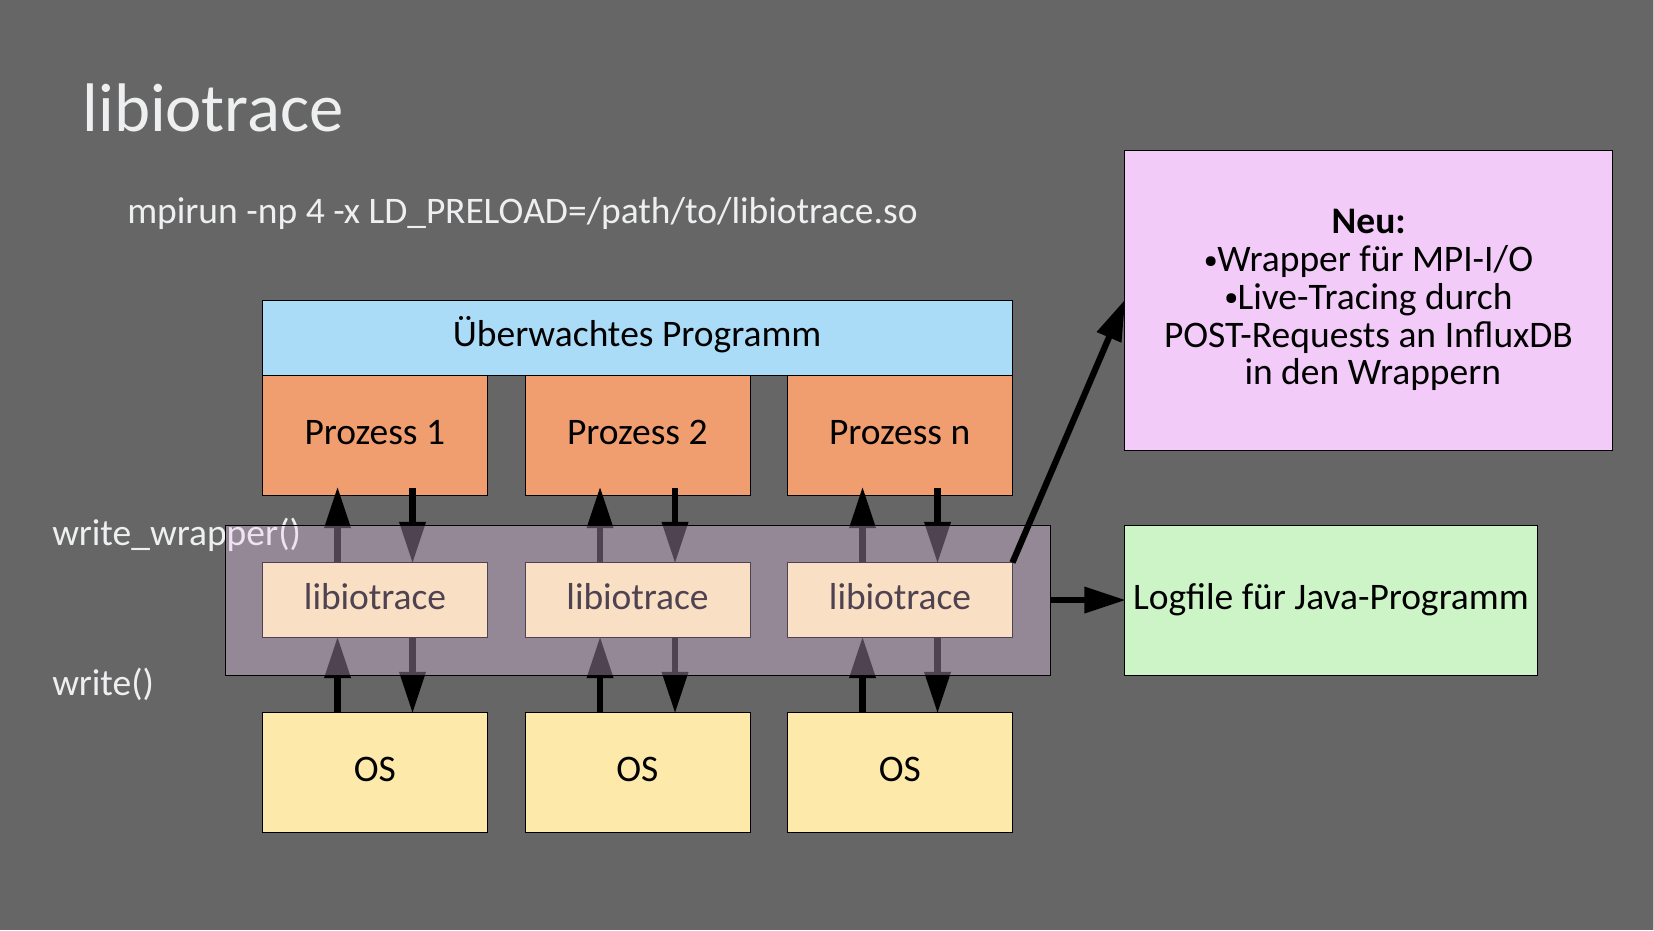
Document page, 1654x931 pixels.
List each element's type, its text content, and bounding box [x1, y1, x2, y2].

text_box OS [525, 712, 751, 833]
text_box OS [787, 712, 1013, 833]
text_box Prozess 2 [525, 376, 751, 496]
text_box Prozess n [787, 376, 1013, 496]
text_box write_wrapper() [37, 509, 338, 563]
title libiotrace [82, 37, 1571, 193]
text_box Überwachtes Programm [262, 300, 1013, 376]
text_box Prozess 1 [262, 376, 488, 496]
text_box write() [37, 659, 338, 713]
text_box [225, 525, 1051, 676]
text_box Logfile für Java-Programm [1124, 525, 1538, 676]
text_box mpirun -np 4 -x LD_PRELOAD=/path/to/libiotrace.so [112, 187, 976, 241]
text_box Neu: Wrapper für MPI-I/O Live-Tracing durch POST-Requests an InfluxDB in den Wrappern [1124, 150, 1613, 451]
text_box OS [262, 712, 488, 833]
